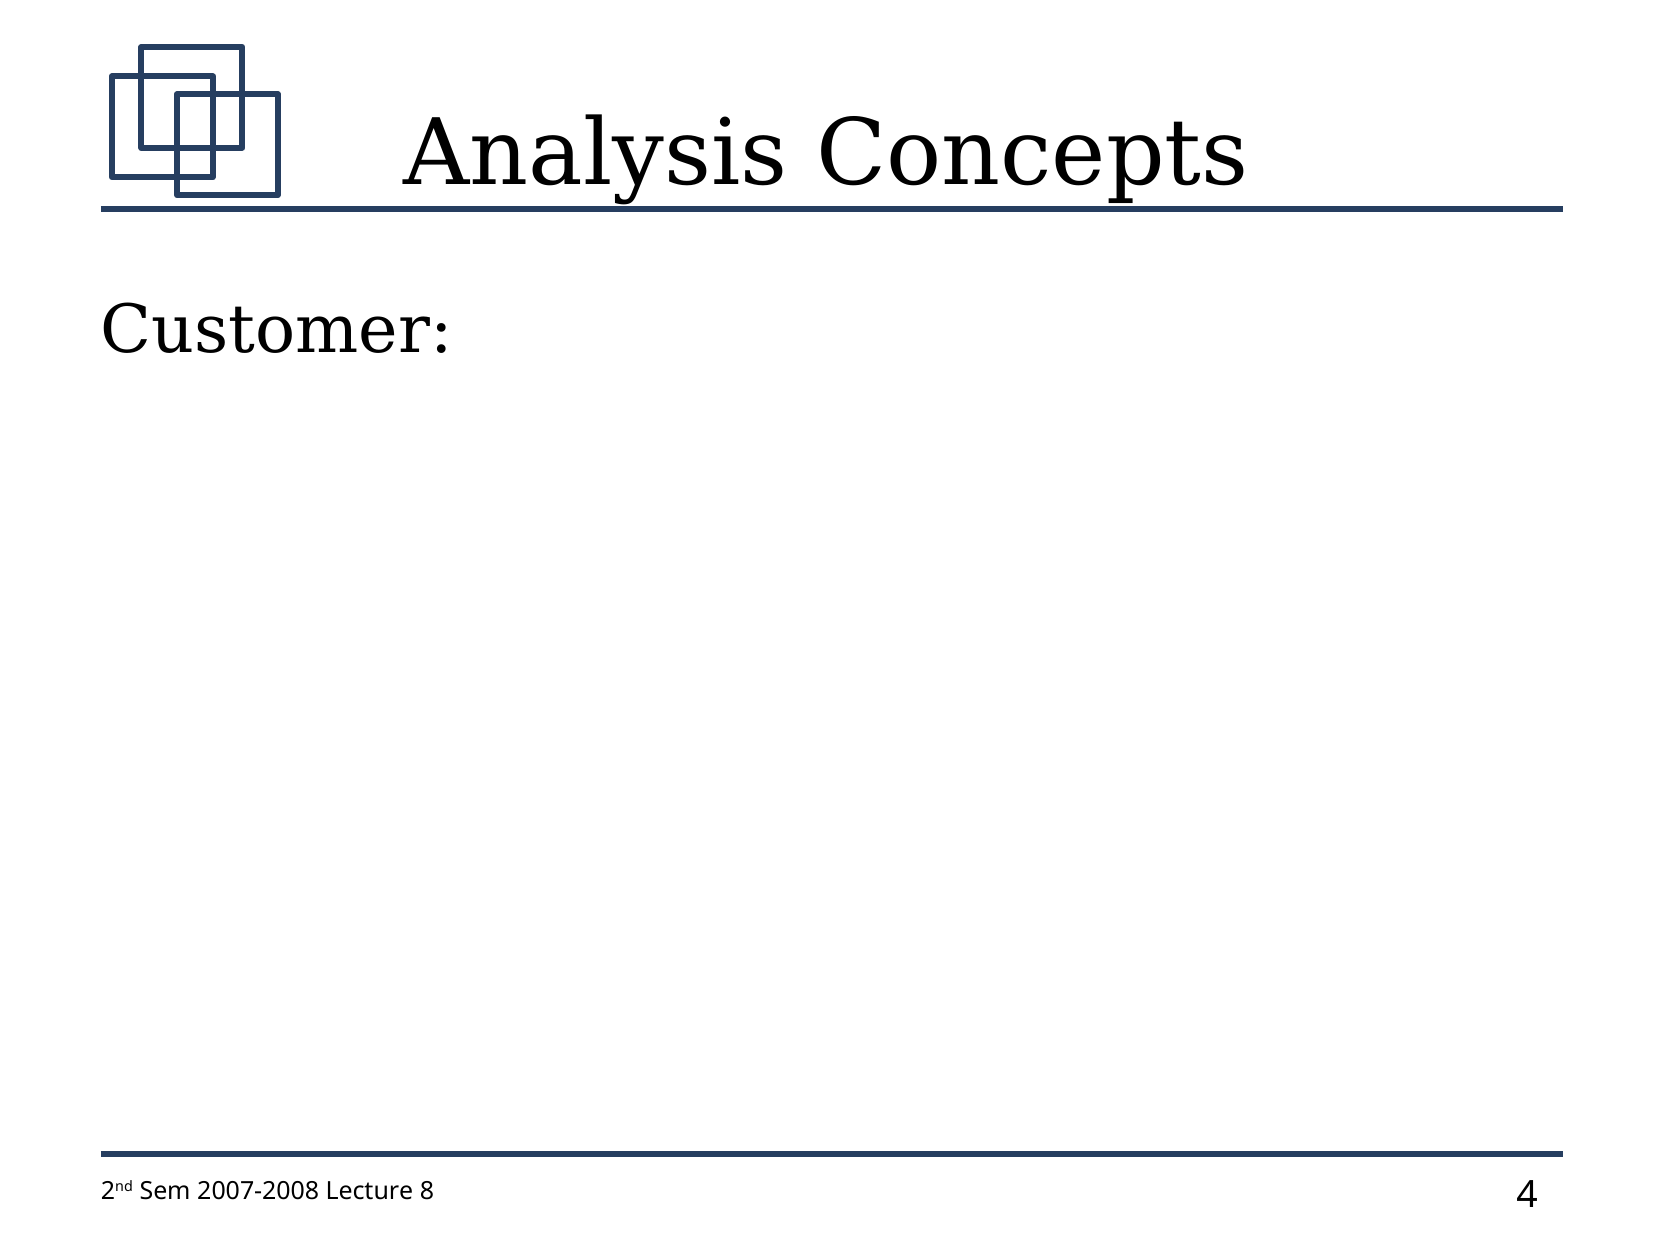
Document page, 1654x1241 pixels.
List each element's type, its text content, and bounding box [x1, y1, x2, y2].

list Customer: [82, 290, 1571, 1109]
title Analysis Concepts [82, 49, 1571, 257]
